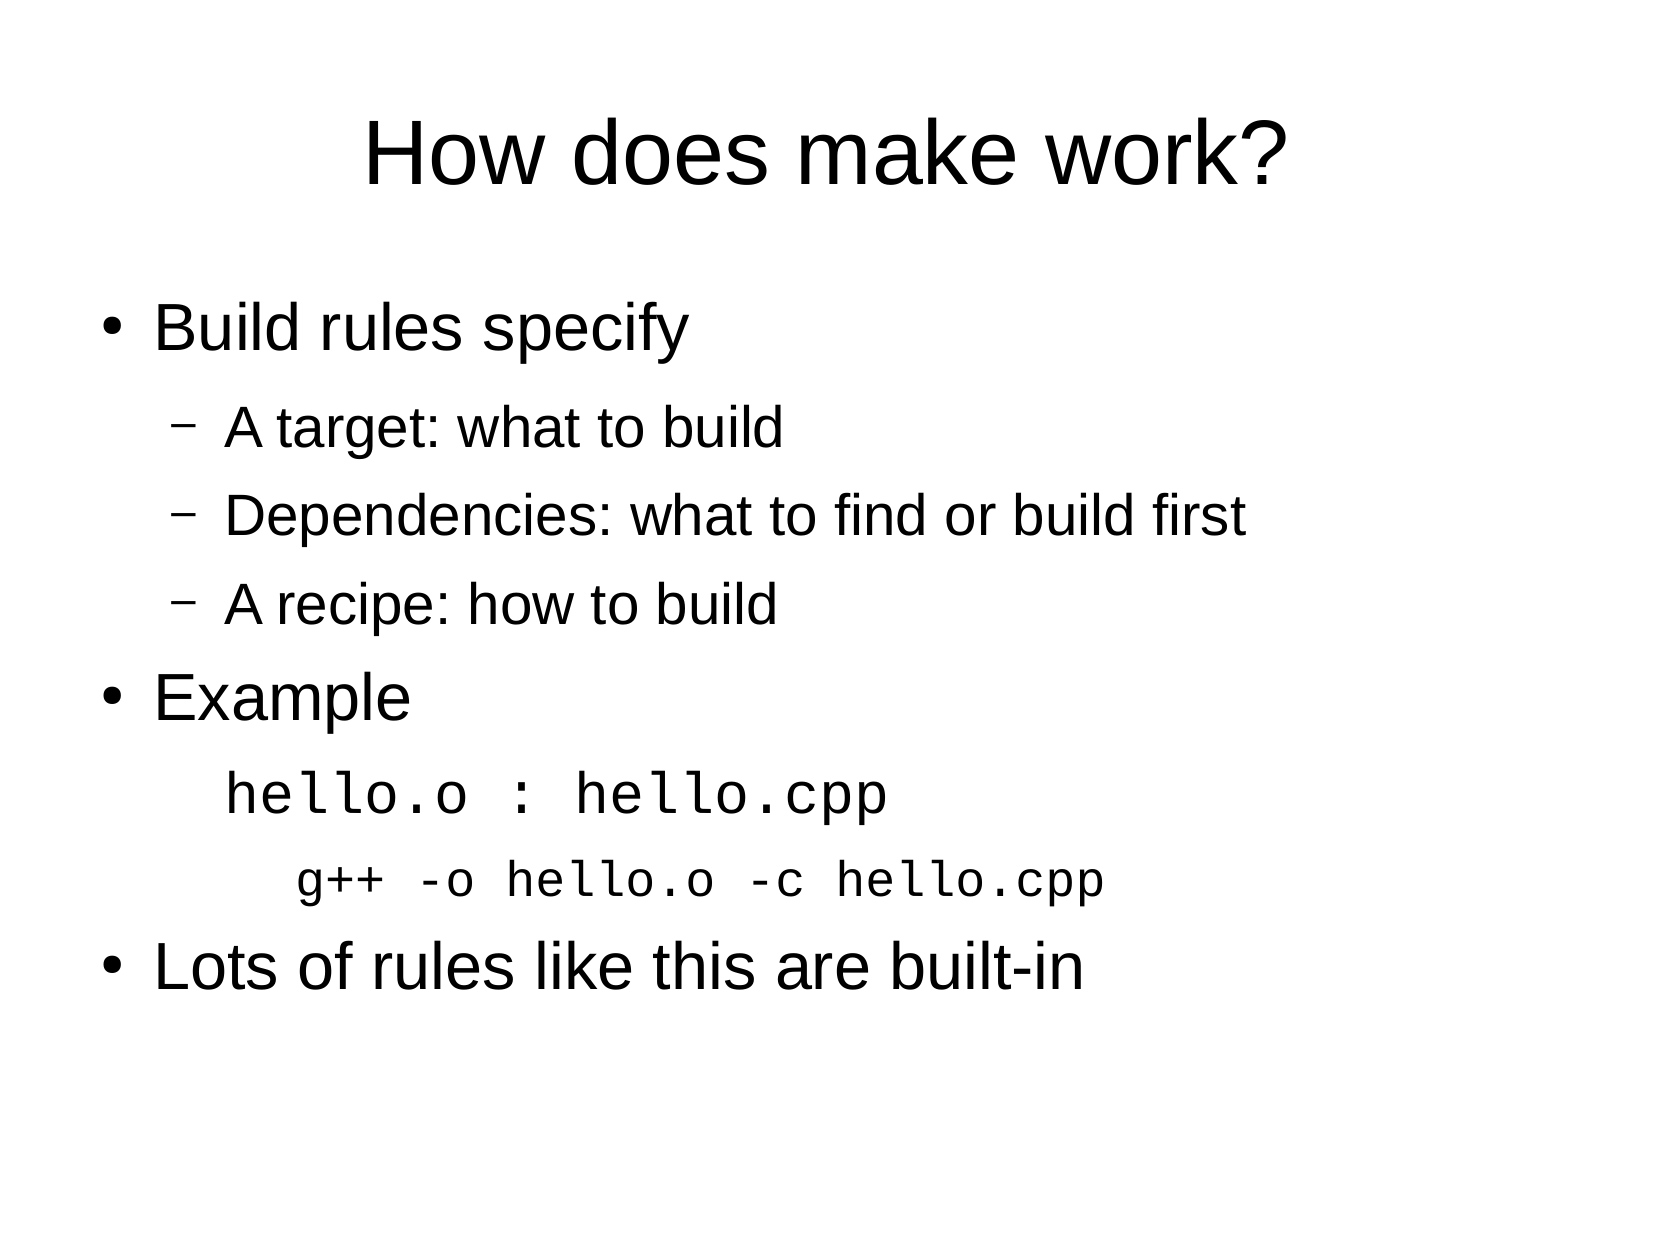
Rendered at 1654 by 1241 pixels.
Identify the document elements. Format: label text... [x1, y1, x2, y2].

list Build rules specify A target: what to build Dependencies: what to find or build first A recipe: how to build Example hello.o : hello.cpp g++ -o hello.o -c hello.cpp Lots of rules like this are built-in [82, 290, 1571, 1109]
title How does make work? [82, 49, 1571, 257]
